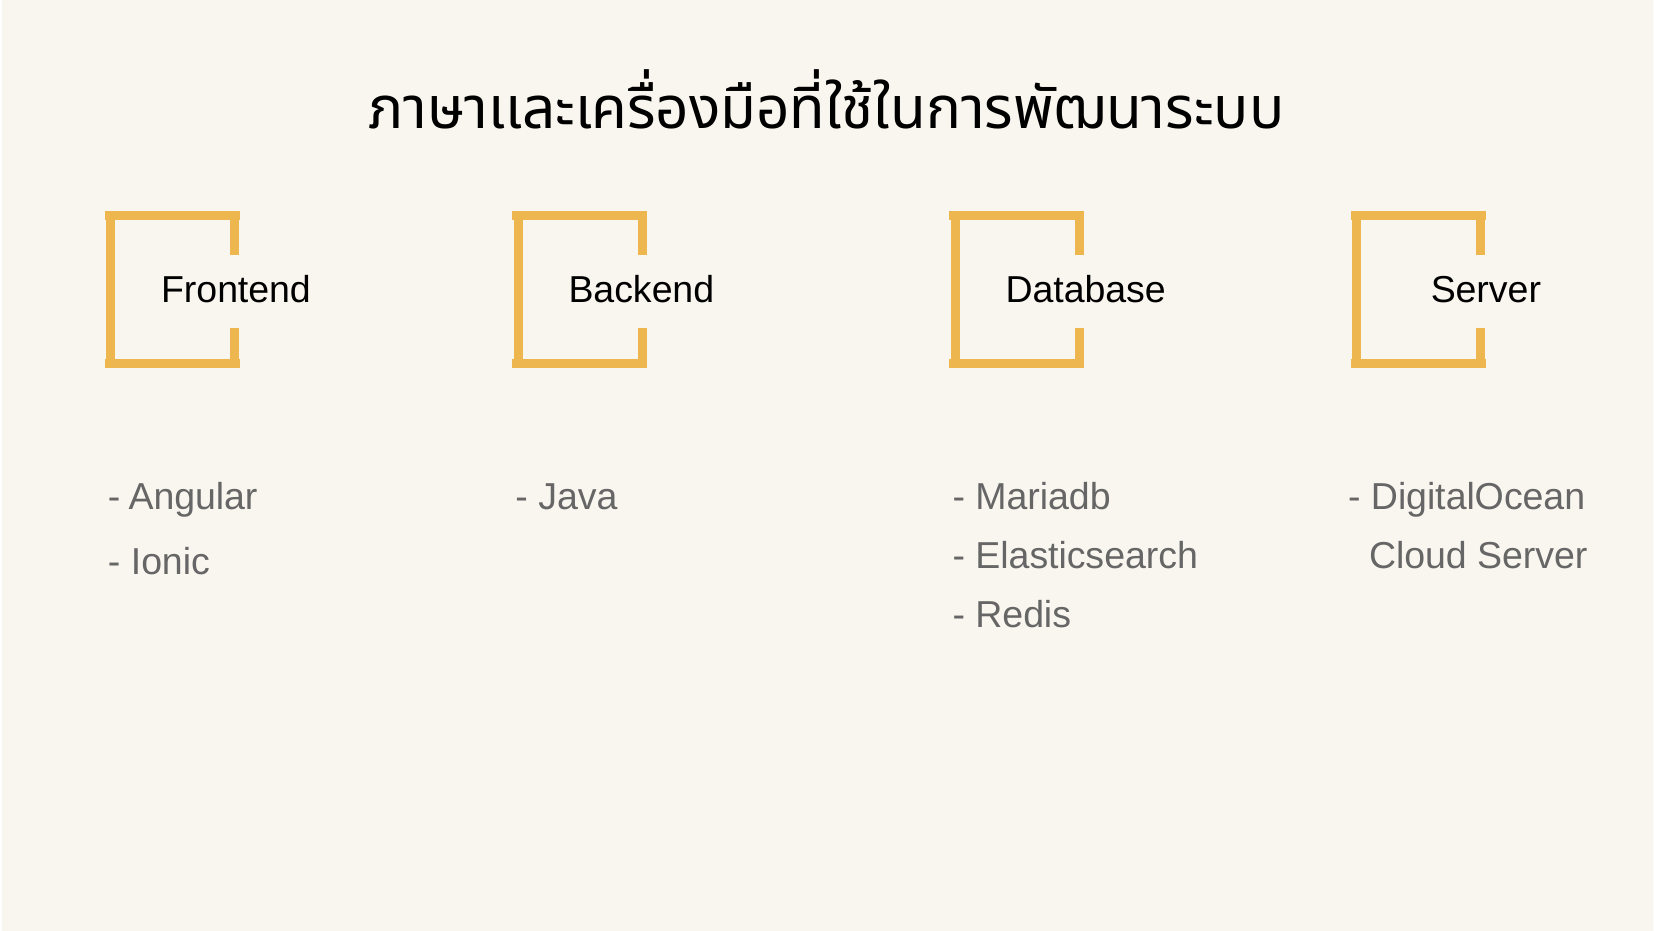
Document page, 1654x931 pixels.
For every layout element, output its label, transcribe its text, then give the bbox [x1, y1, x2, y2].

title ภาษาเเละเครื่องมือที่ใช้ในการพัฒนาระบบ [82, 37, 1571, 193]
text_box Frontend [110, 261, 396, 361]
text_box - Elasticsearch [902, 527, 1276, 586]
text_box Server [1380, 261, 1654, 361]
text_box - Mariadb [902, 468, 1188, 527]
picture [2, 0, 1654, 931]
text_box Cloud Server [1297, 527, 1609, 627]
text_box - DigitalOcean [1297, 468, 1609, 527]
text_box Backend [523, 261, 804, 361]
text_box - Java [465, 468, 751, 567]
text_box - Angular [57, 467, 343, 532]
text_box - Ionic [57, 532, 343, 632]
text_box - Redis [902, 586, 1276, 686]
text_box Database [960, 261, 1241, 361]
